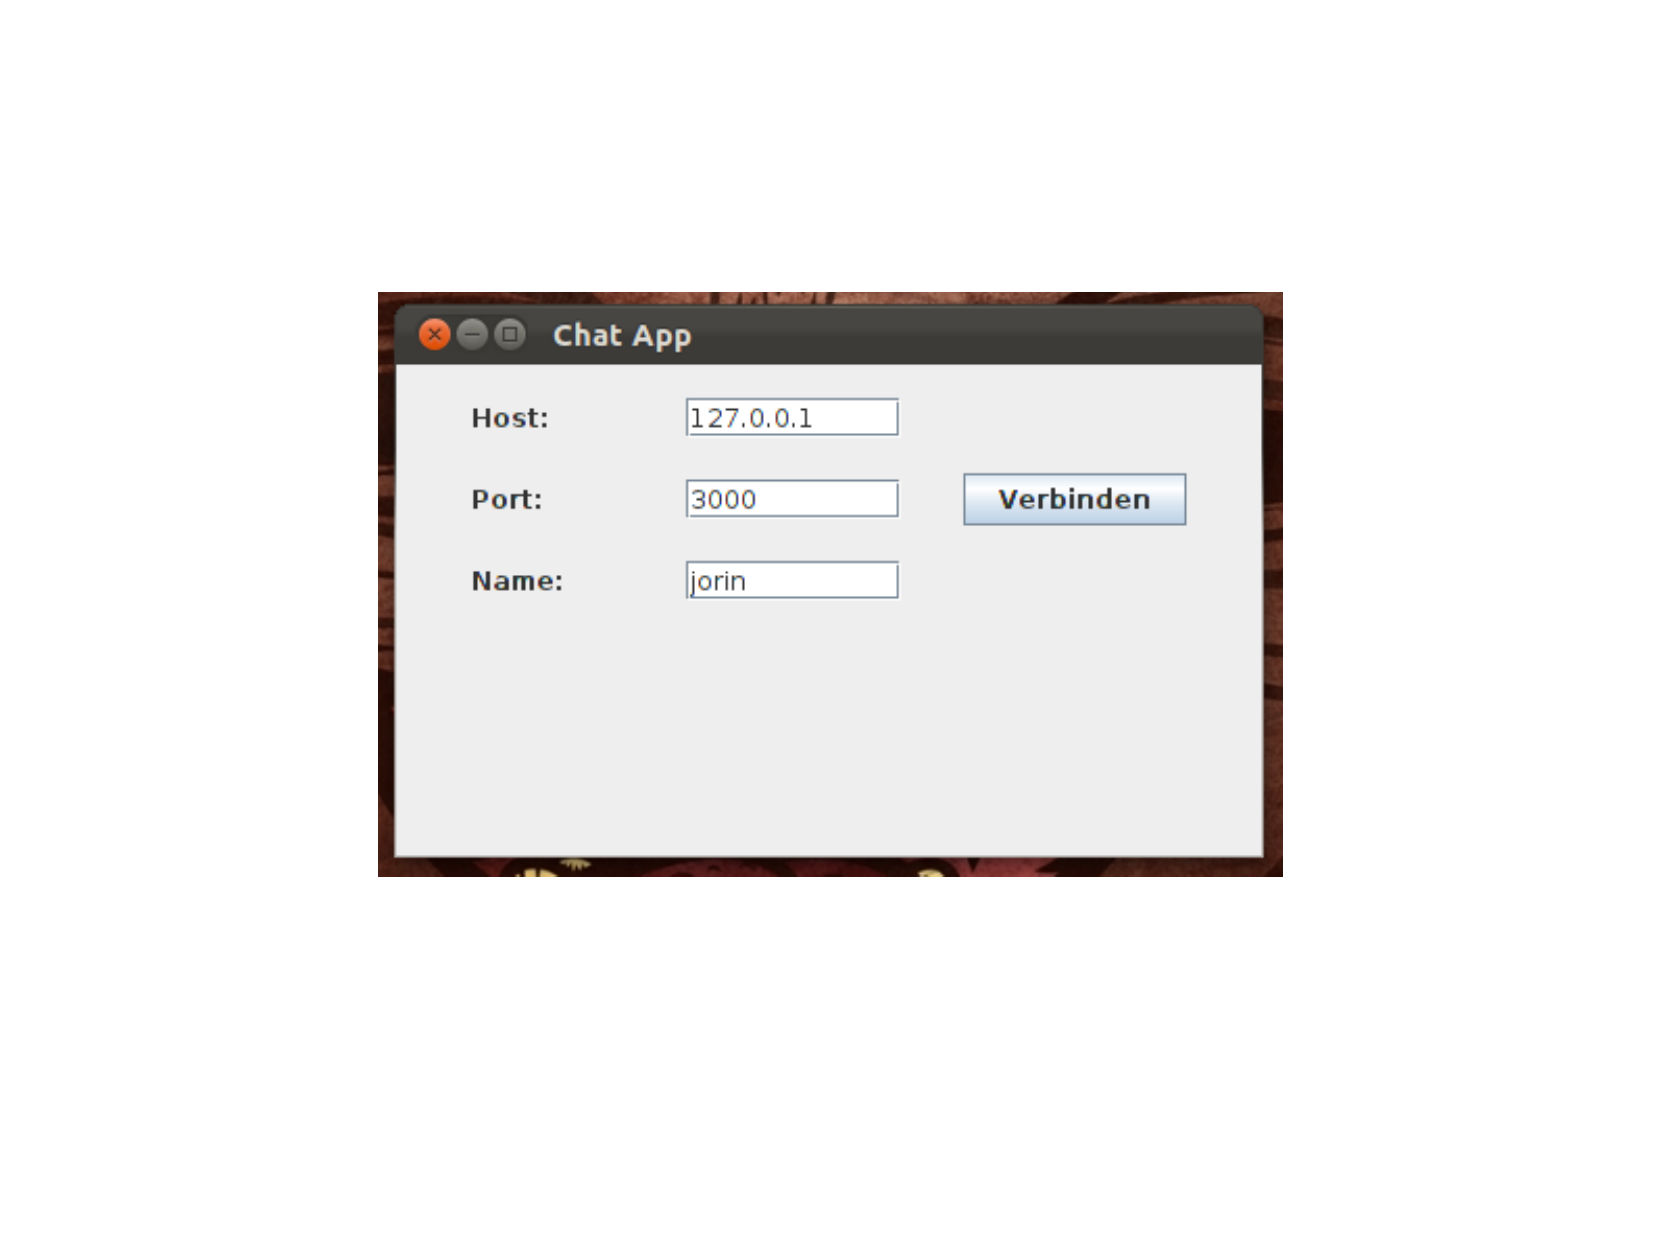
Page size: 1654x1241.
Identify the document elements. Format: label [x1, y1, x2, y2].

picture [378, 292, 1283, 877]
